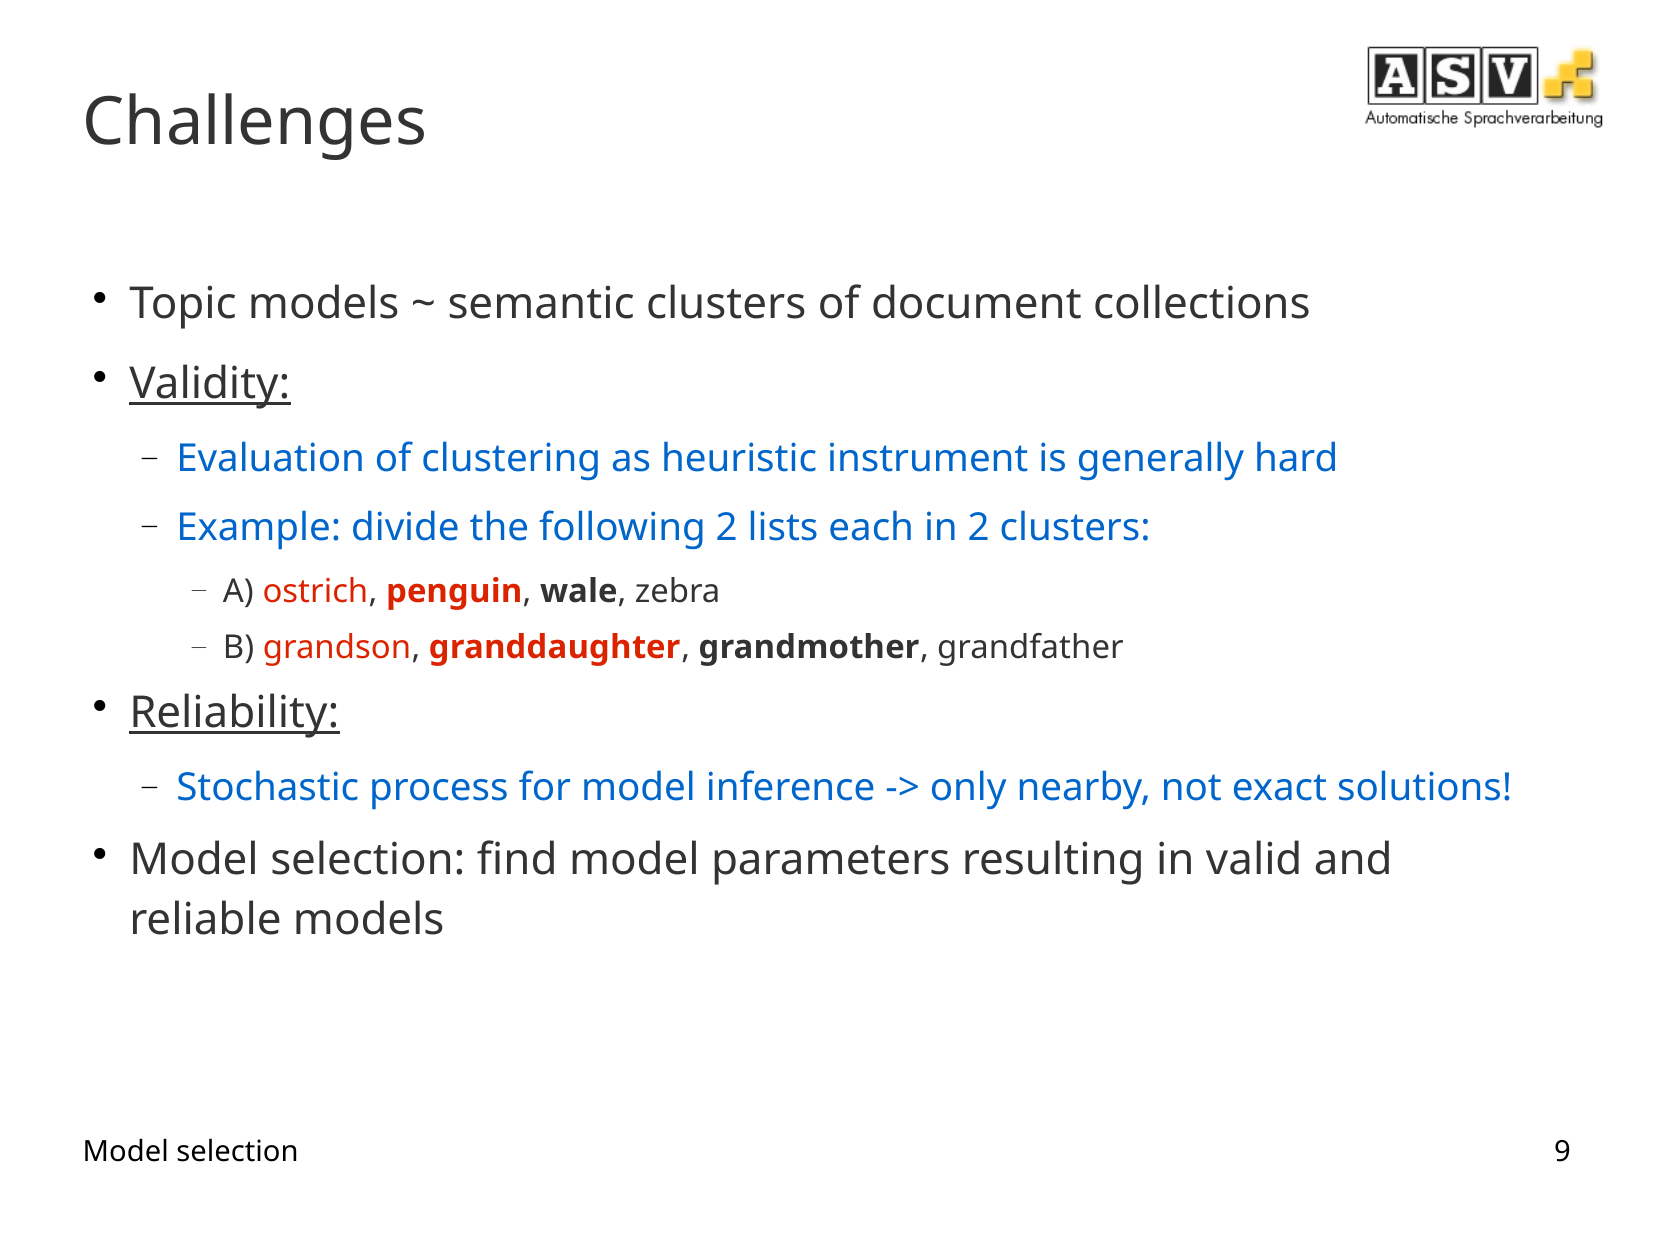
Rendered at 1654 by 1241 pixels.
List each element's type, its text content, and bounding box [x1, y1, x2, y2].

list Topic models ~ semantic clusters of document collections Validity: Evaluation of clustering as heuristic instrument is generally hard Example: divide the following 2 lists each in 2 clusters: A) ostrich, penguin, wale, zebra B) grandson, granddaughter, grandmother, grandfather Reliability: Stochastic process for model inference -> only nearby, not exact solutions! Model selection: find model parameters resulting in valid and reliable models [82, 271, 1538, 991]
picture [1364, 43, 1605, 129]
title Challenges [82, 49, 1347, 189]
